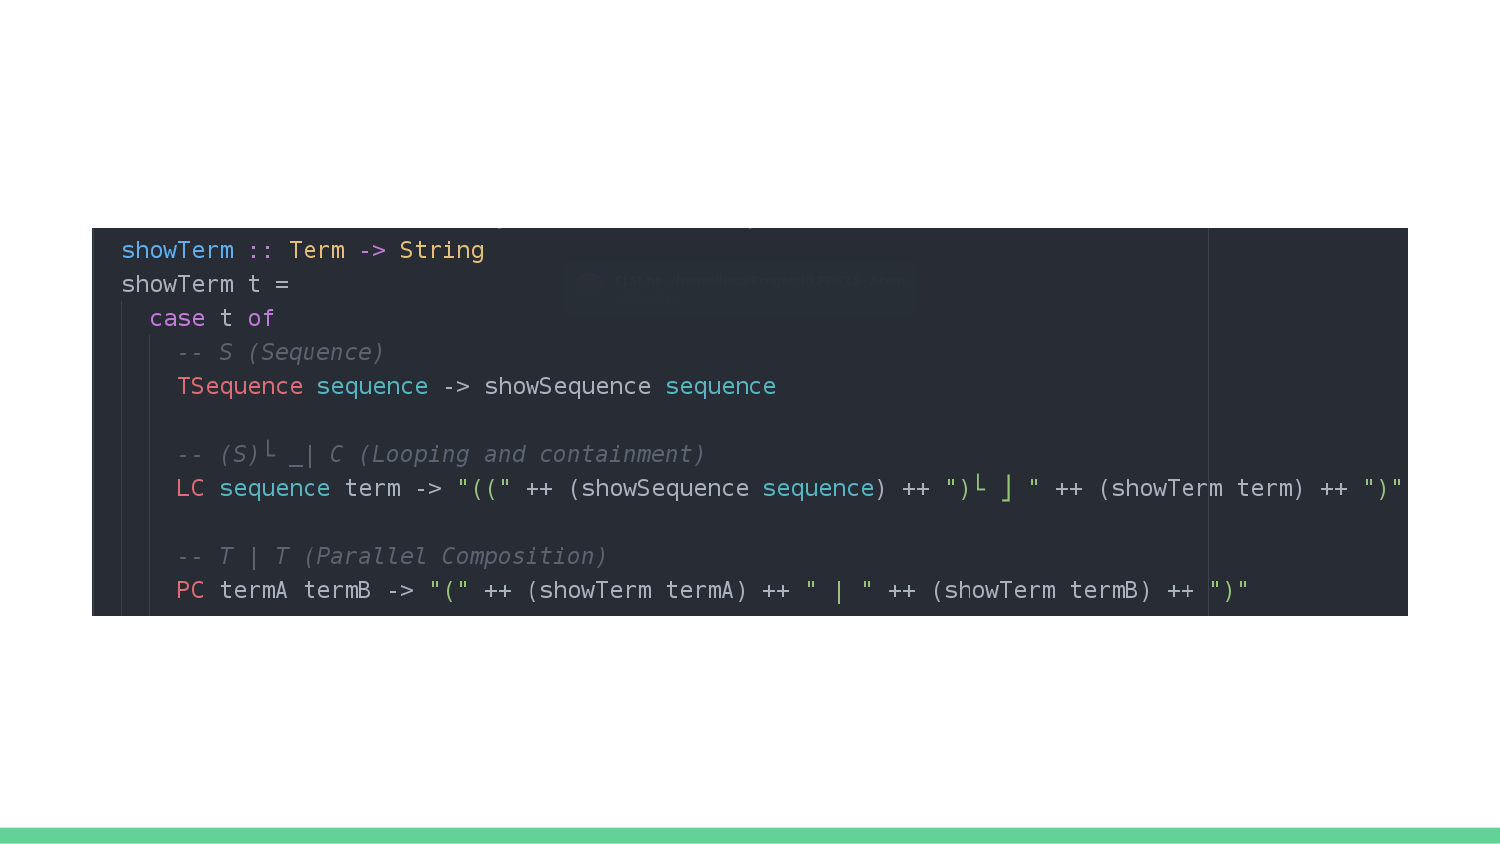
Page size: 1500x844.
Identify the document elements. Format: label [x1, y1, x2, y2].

picture [92, 228, 1408, 616]
